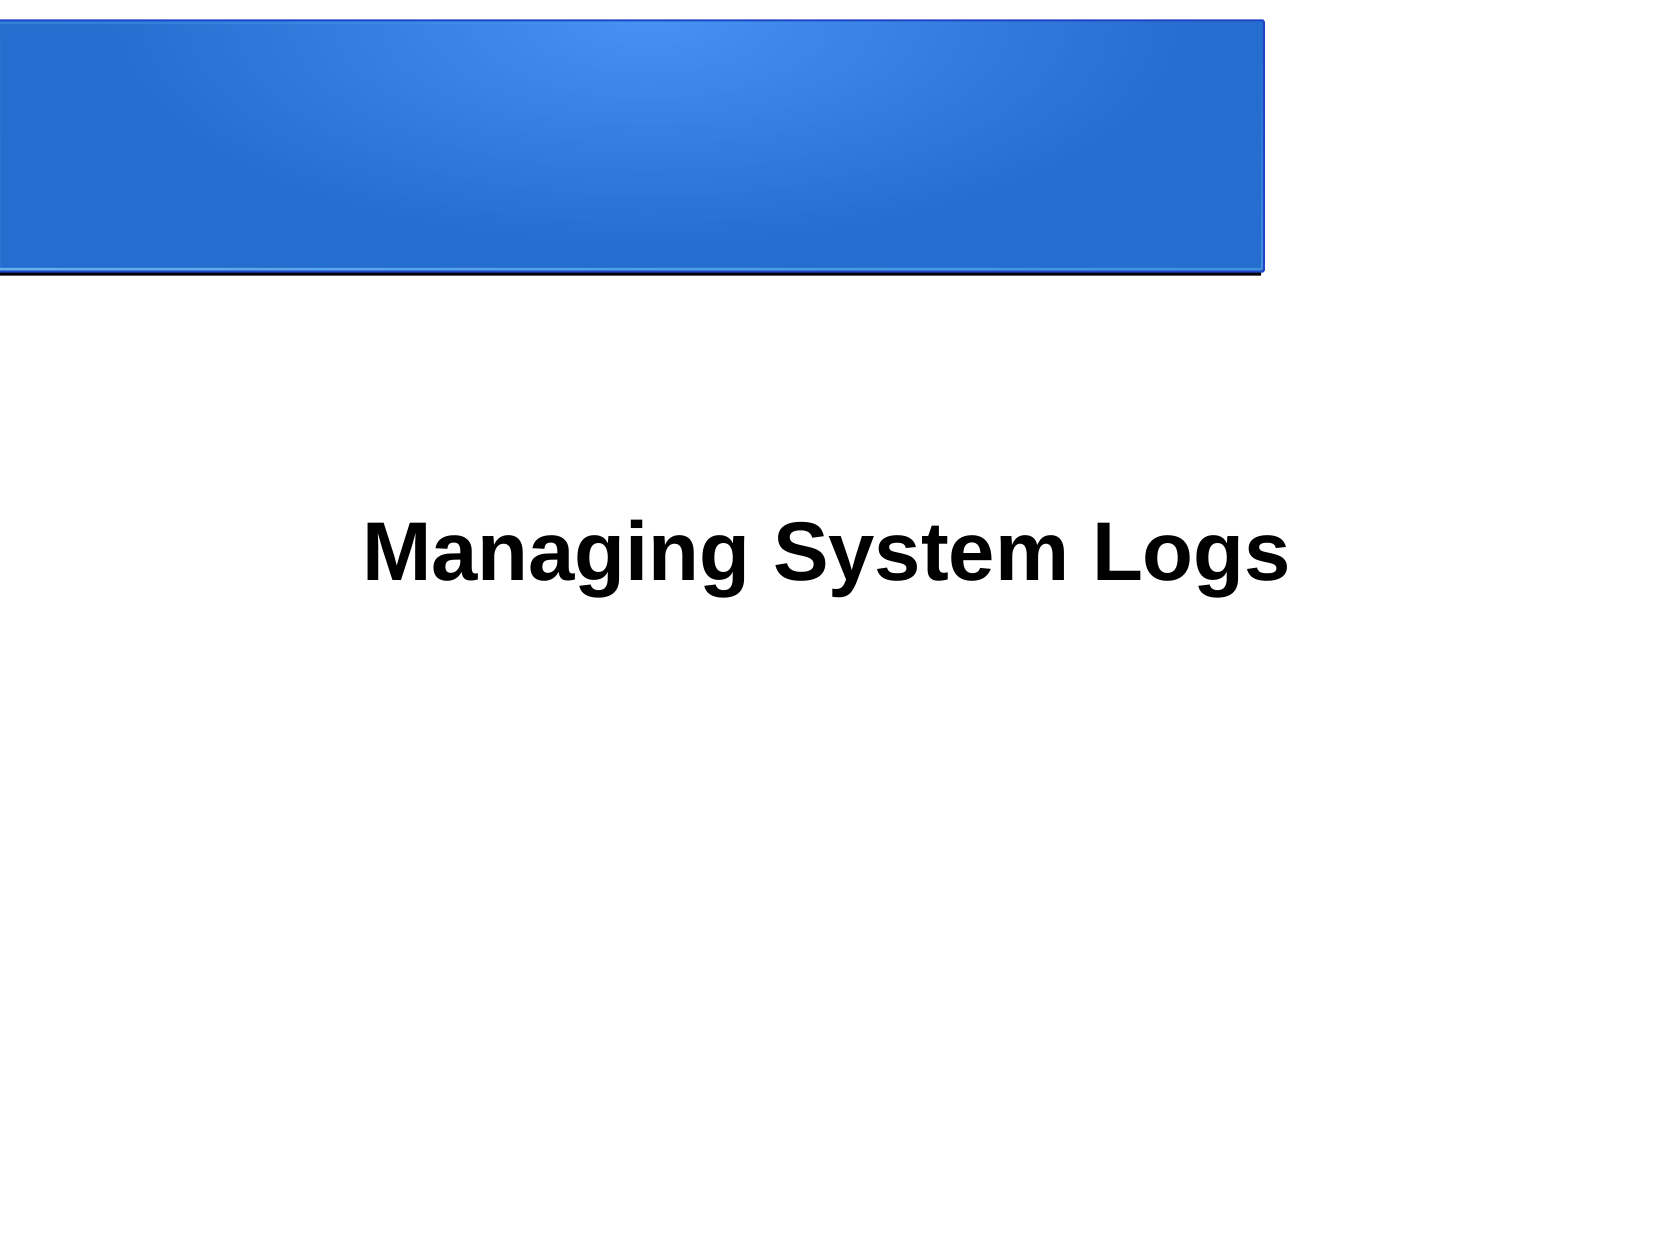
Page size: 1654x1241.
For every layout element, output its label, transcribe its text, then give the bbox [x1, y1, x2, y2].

subtitle Managing System Logs [248, 377, 1406, 717]
